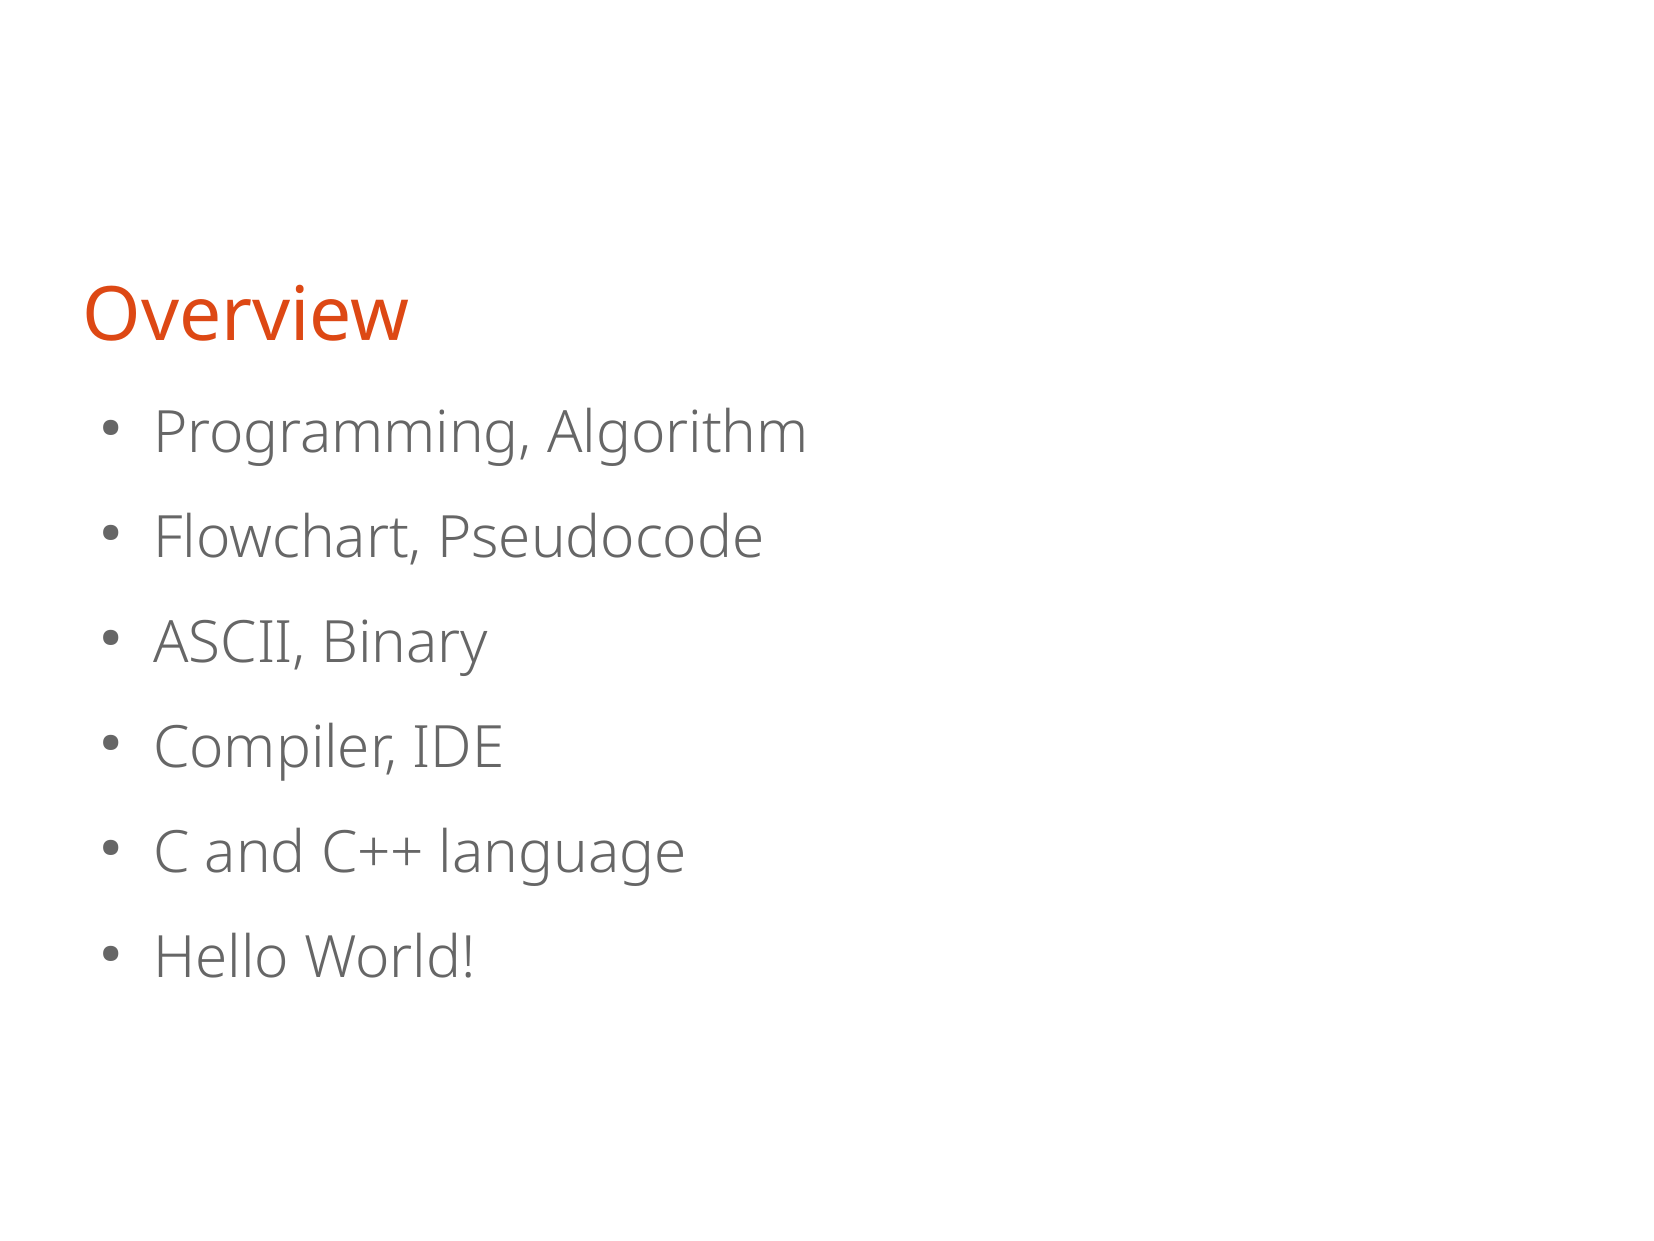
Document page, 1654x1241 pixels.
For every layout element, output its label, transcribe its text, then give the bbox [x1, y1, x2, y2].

list Programming, Algorithm Flowchart, Pseudocode ASCII, Binary Compiler, IDE C and C++ language Hello World! [82, 389, 1571, 1010]
title Overview [82, 248, 1571, 375]
